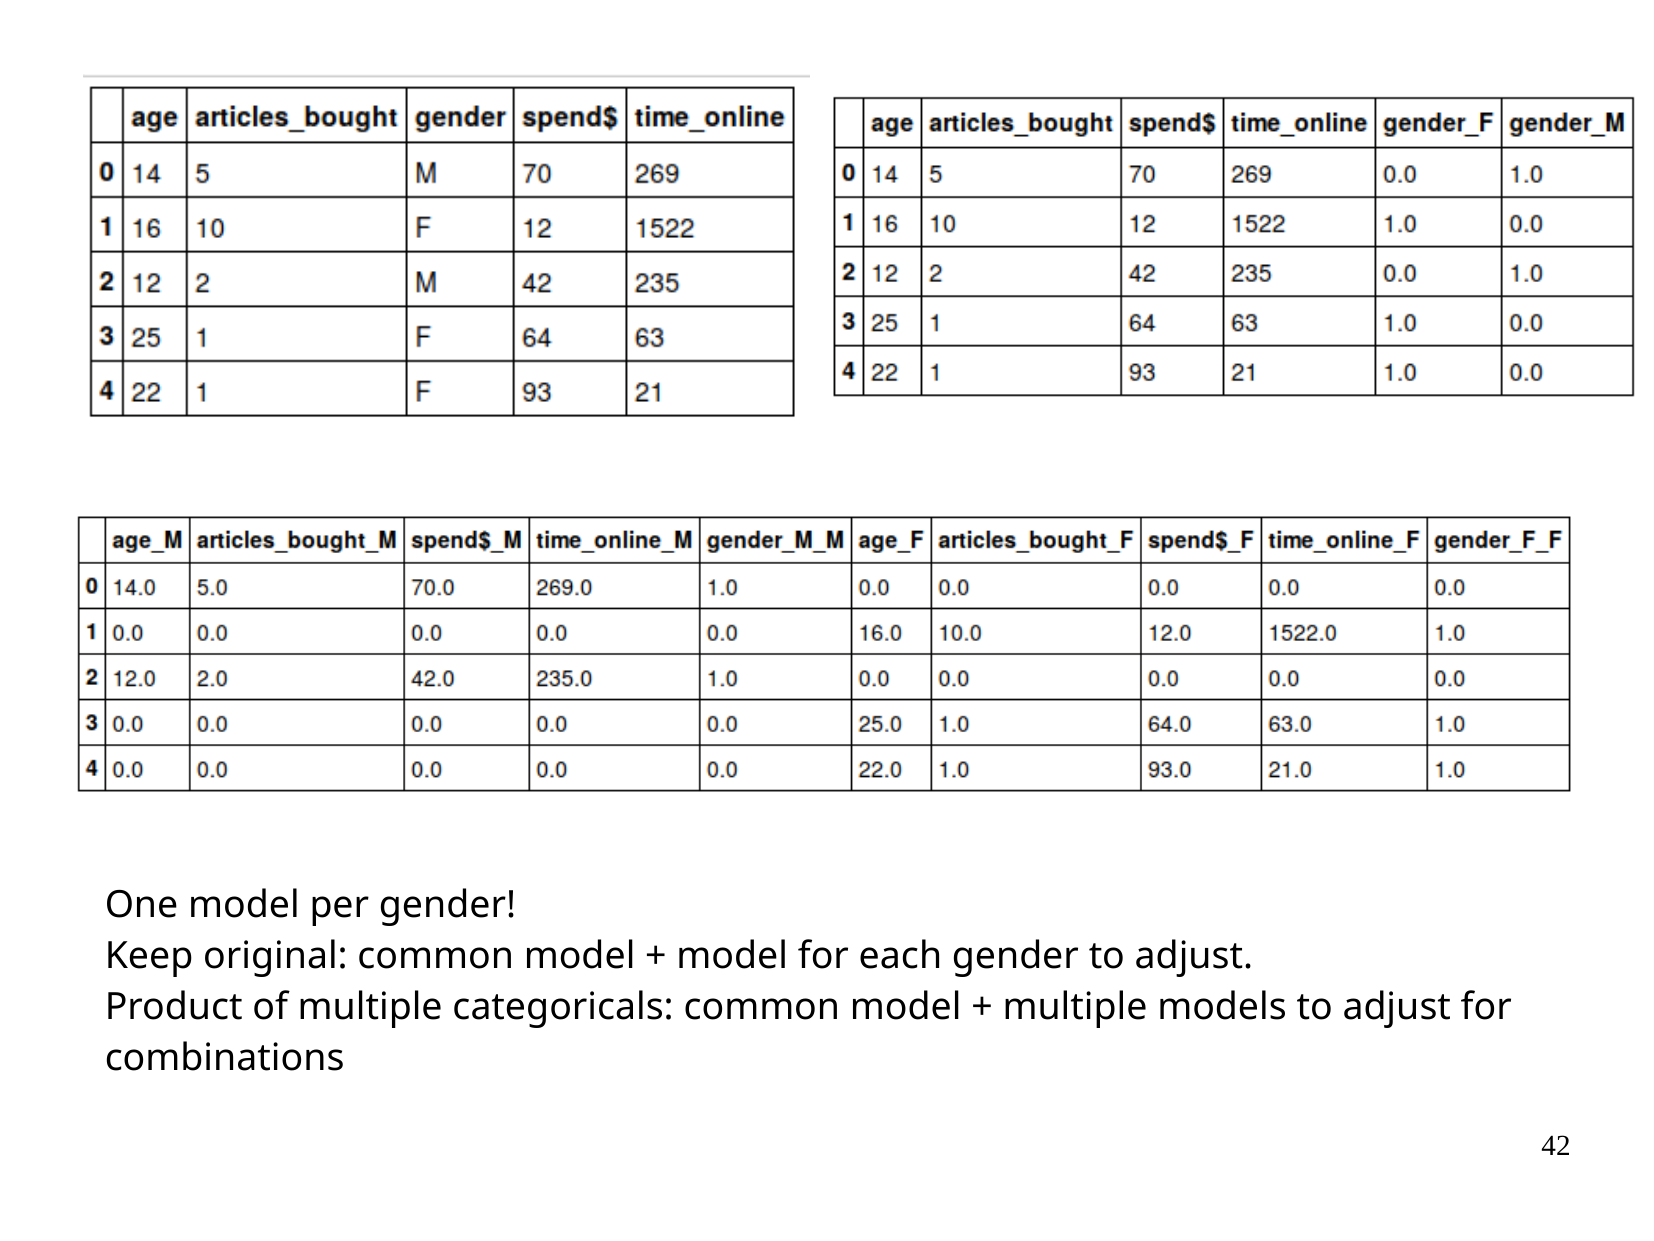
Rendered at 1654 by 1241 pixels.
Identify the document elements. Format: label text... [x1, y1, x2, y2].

text_box One model per gender! Keep original: common model + model for each gender to adjust. Product of multiple categoricals: common model + multiple models to adjust for combinations [90, 870, 1636, 1036]
picture [822, 89, 1636, 406]
picture [72, 509, 1591, 798]
picture [83, 74, 811, 434]
